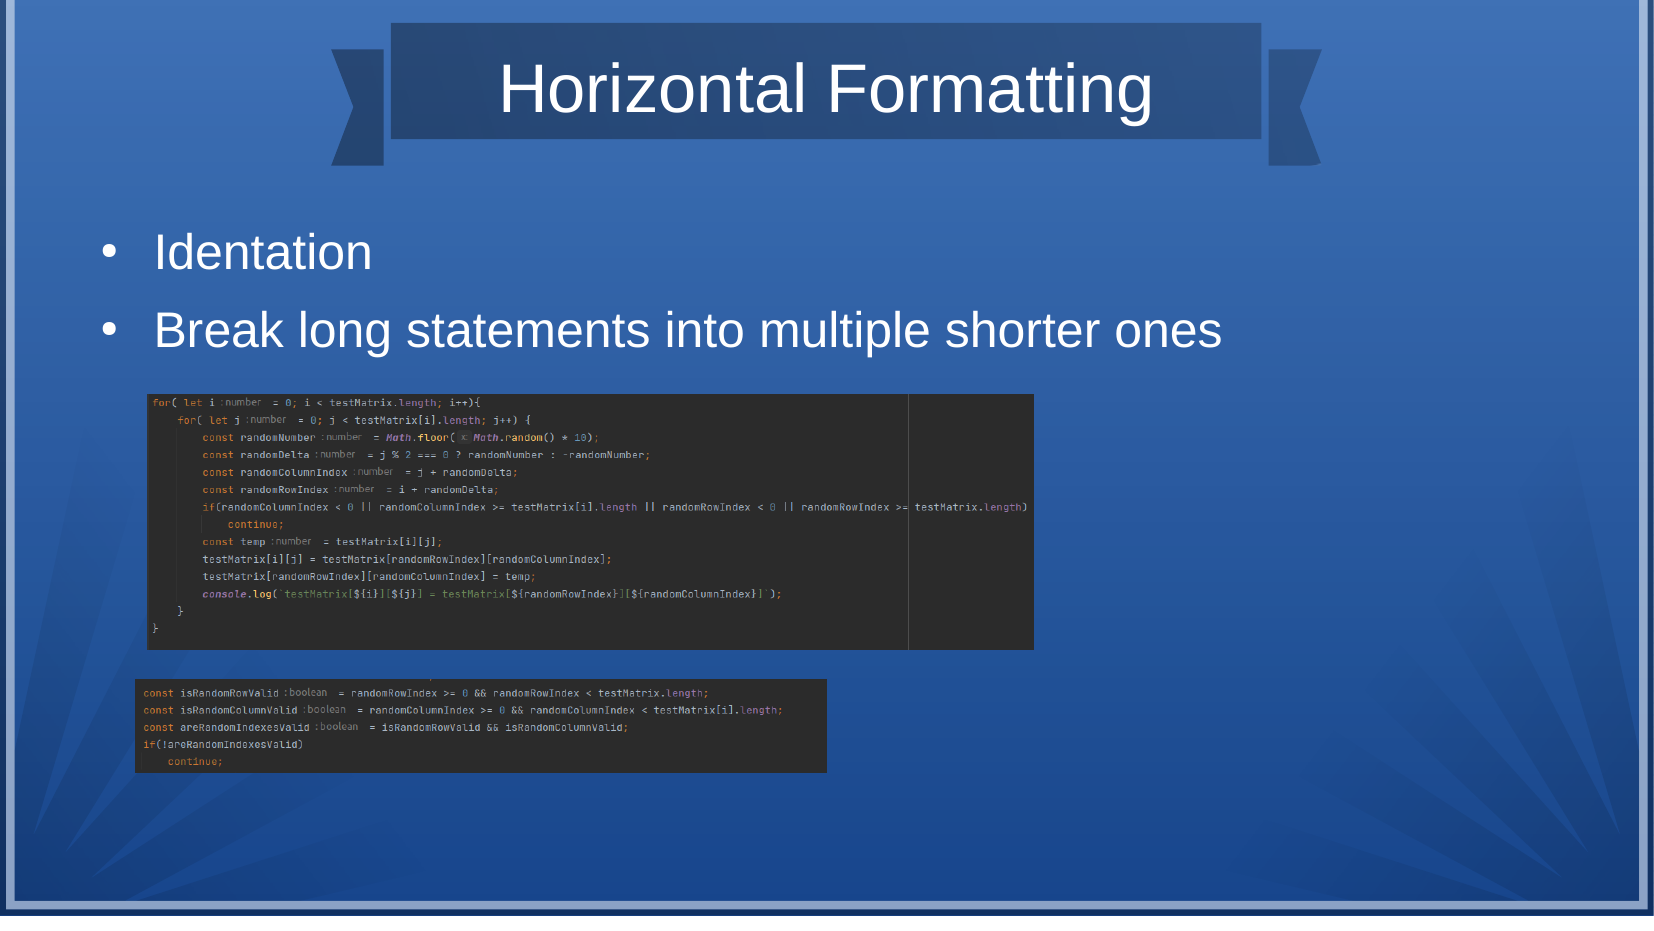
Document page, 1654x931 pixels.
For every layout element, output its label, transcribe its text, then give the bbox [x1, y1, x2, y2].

list Identation Break long statements into multiple shorter ones [82, 224, 1571, 848]
picture [147, 394, 1034, 650]
title Horizontal Formatting [389, 29, 1264, 148]
picture [135, 679, 827, 773]
